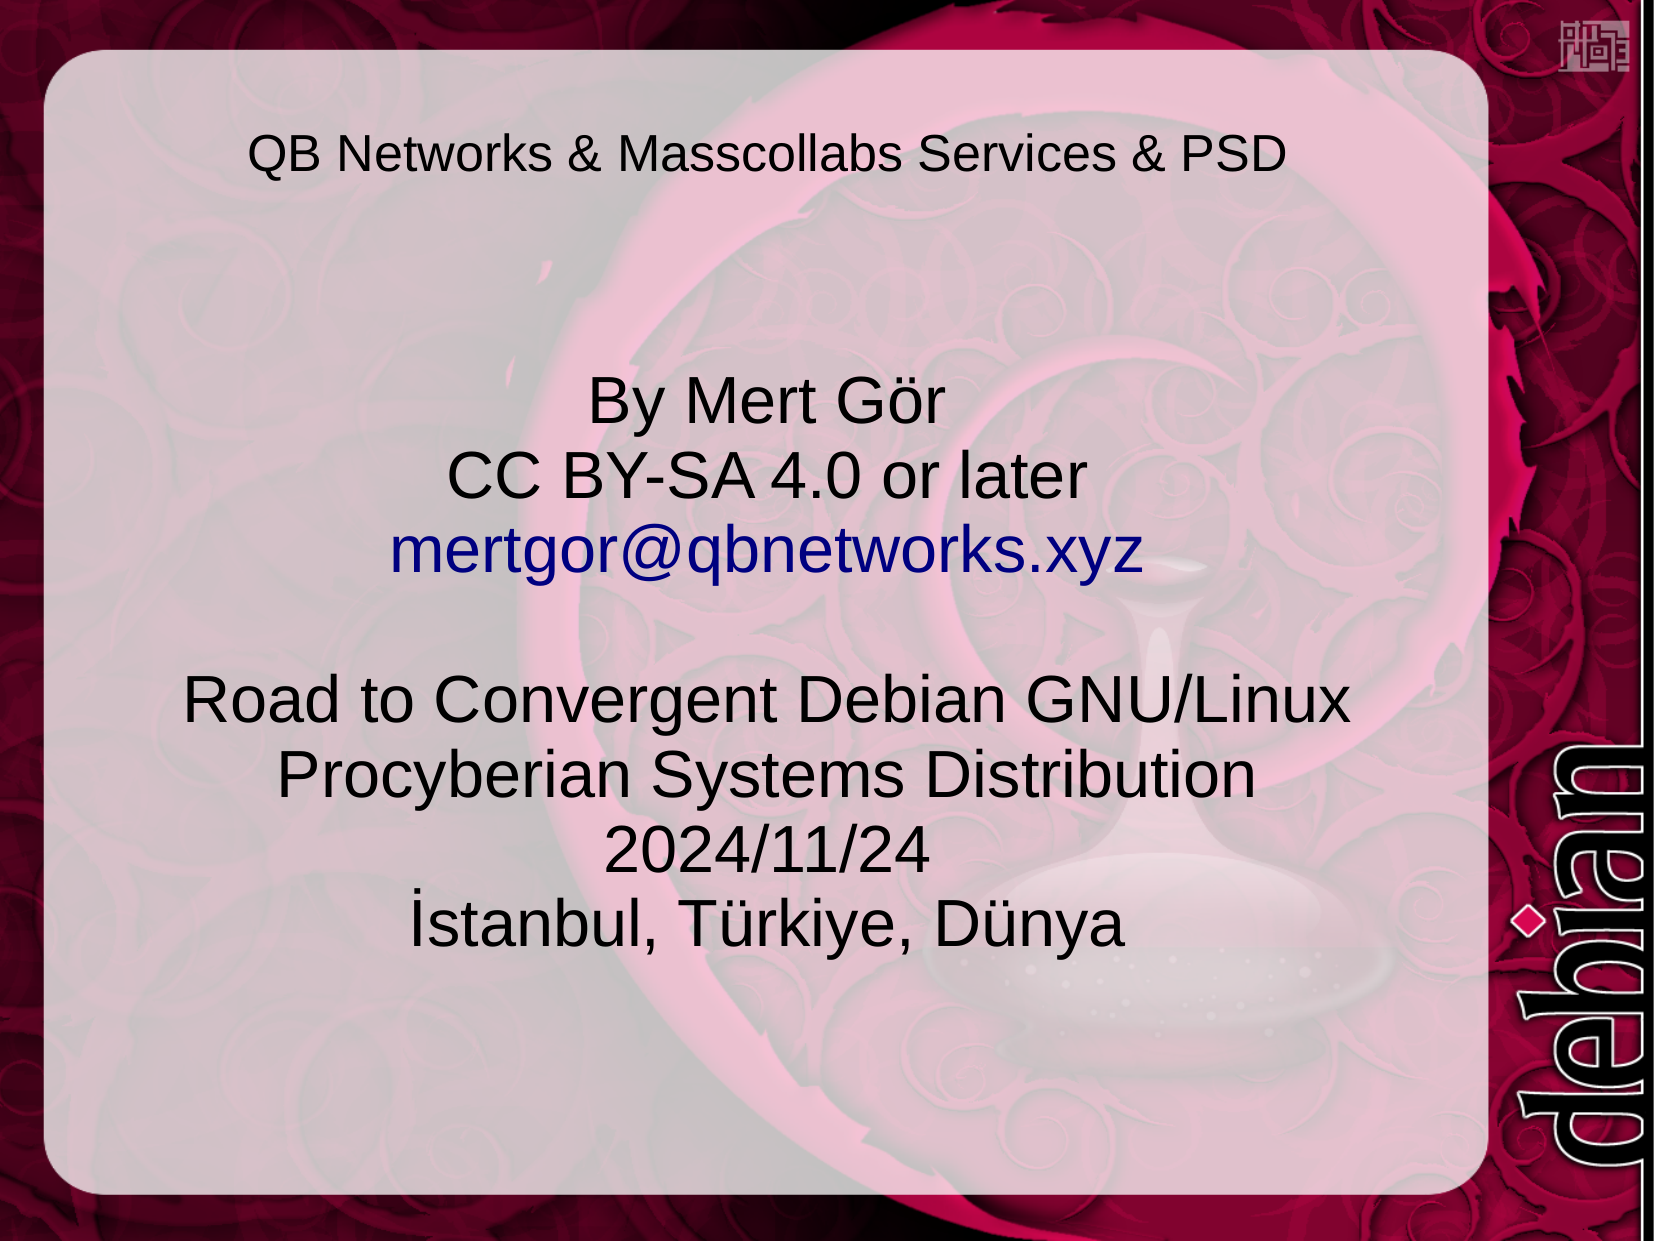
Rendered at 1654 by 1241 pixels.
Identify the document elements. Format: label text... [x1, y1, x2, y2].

picture [0, 0, 1654, 1241]
title QB Networks & Masscollabs Services & PSD [59, 49, 1477, 257]
subtitle By Mert Gör CC BY-SA 4.0 or later mertgor@qbnetworks.xyz Road to Convergent Debian GNU/Linux Procyberian Systems Distribution 2024/11/24 İstanbul, Türkiye, Dünya [59, 290, 1477, 1109]
